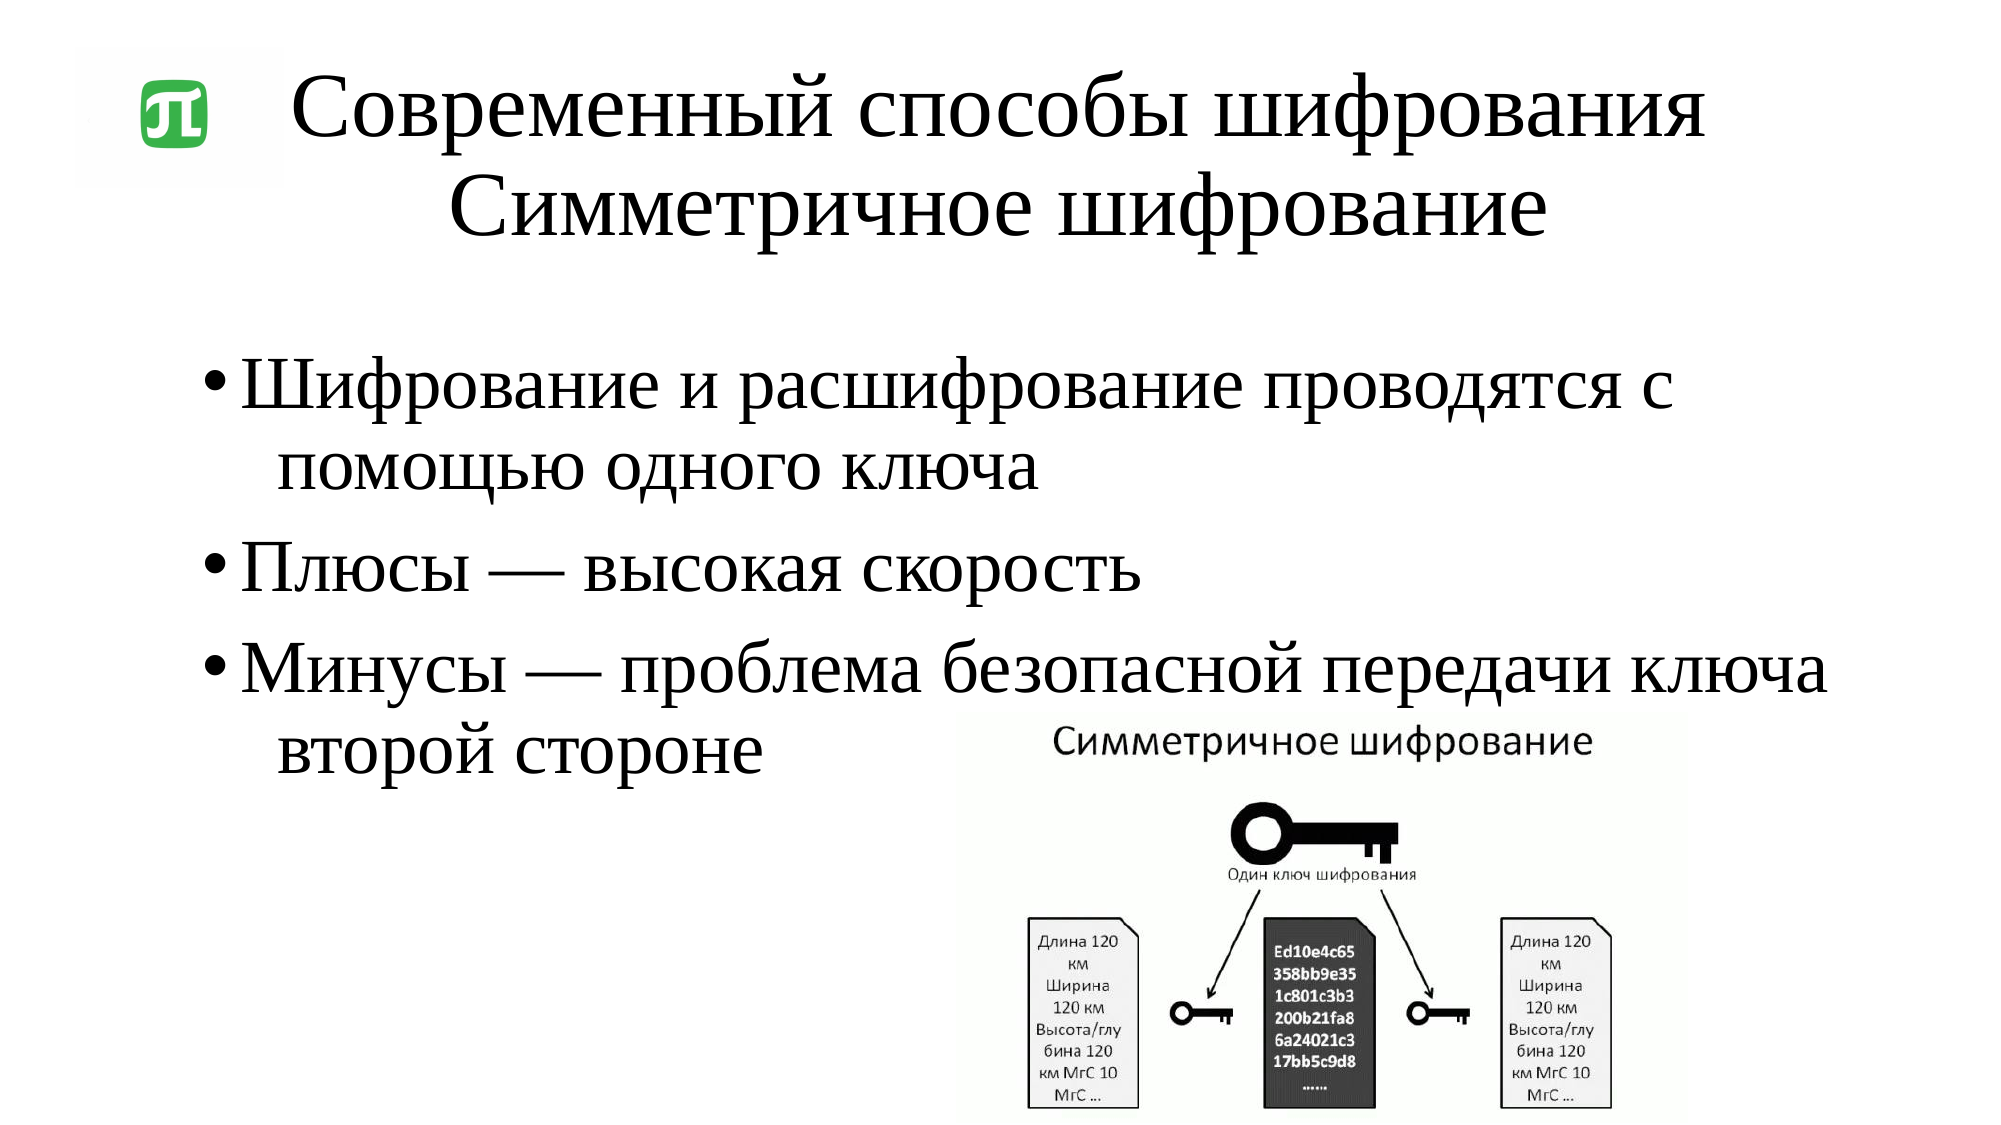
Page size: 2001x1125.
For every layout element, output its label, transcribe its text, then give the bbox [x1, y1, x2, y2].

list Шифрование и расшифрование проводятся с помощью одного ключа Плюсы — высокая скорость Минусы — проблема безопасной передачи ключа второй стороне [187, 336, 1913, 1051]
picture [75, 47, 284, 188]
picture [956, 712, 1688, 1124]
title Современный способы шифрования Симметричное шифрование [137, 47, 1863, 266]
